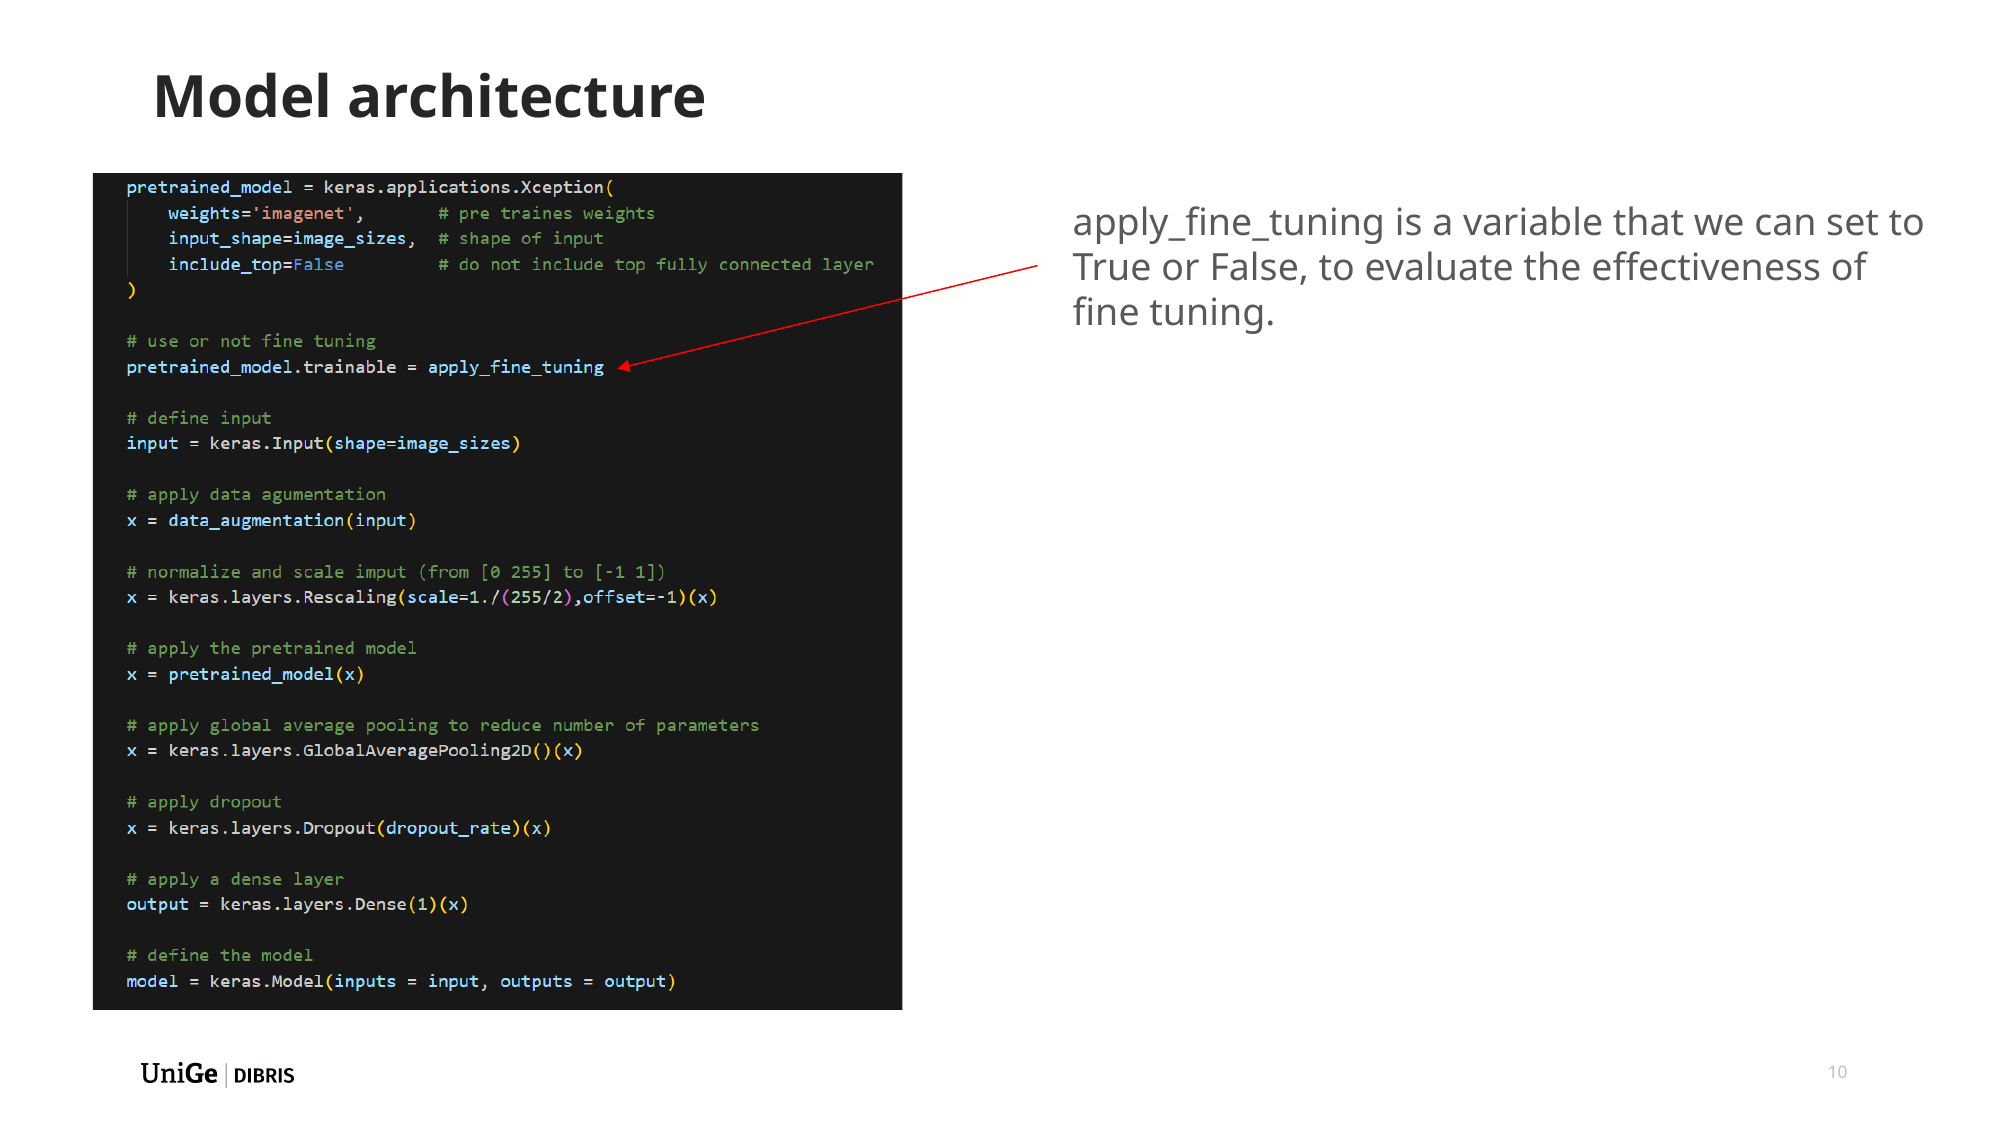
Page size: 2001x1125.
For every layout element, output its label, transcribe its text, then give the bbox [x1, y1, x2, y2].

picture [141, 1062, 294, 1088]
text_box apply_fine_tuning is a variable that we can set to True or False, to evaluate the effectiveness of fine tuning. [1057, 182, 1949, 349]
slide_number 1 [1412, 1042, 1863, 1103]
title Model architecture [137, 59, 1863, 223]
picture [92, 173, 903, 1010]
